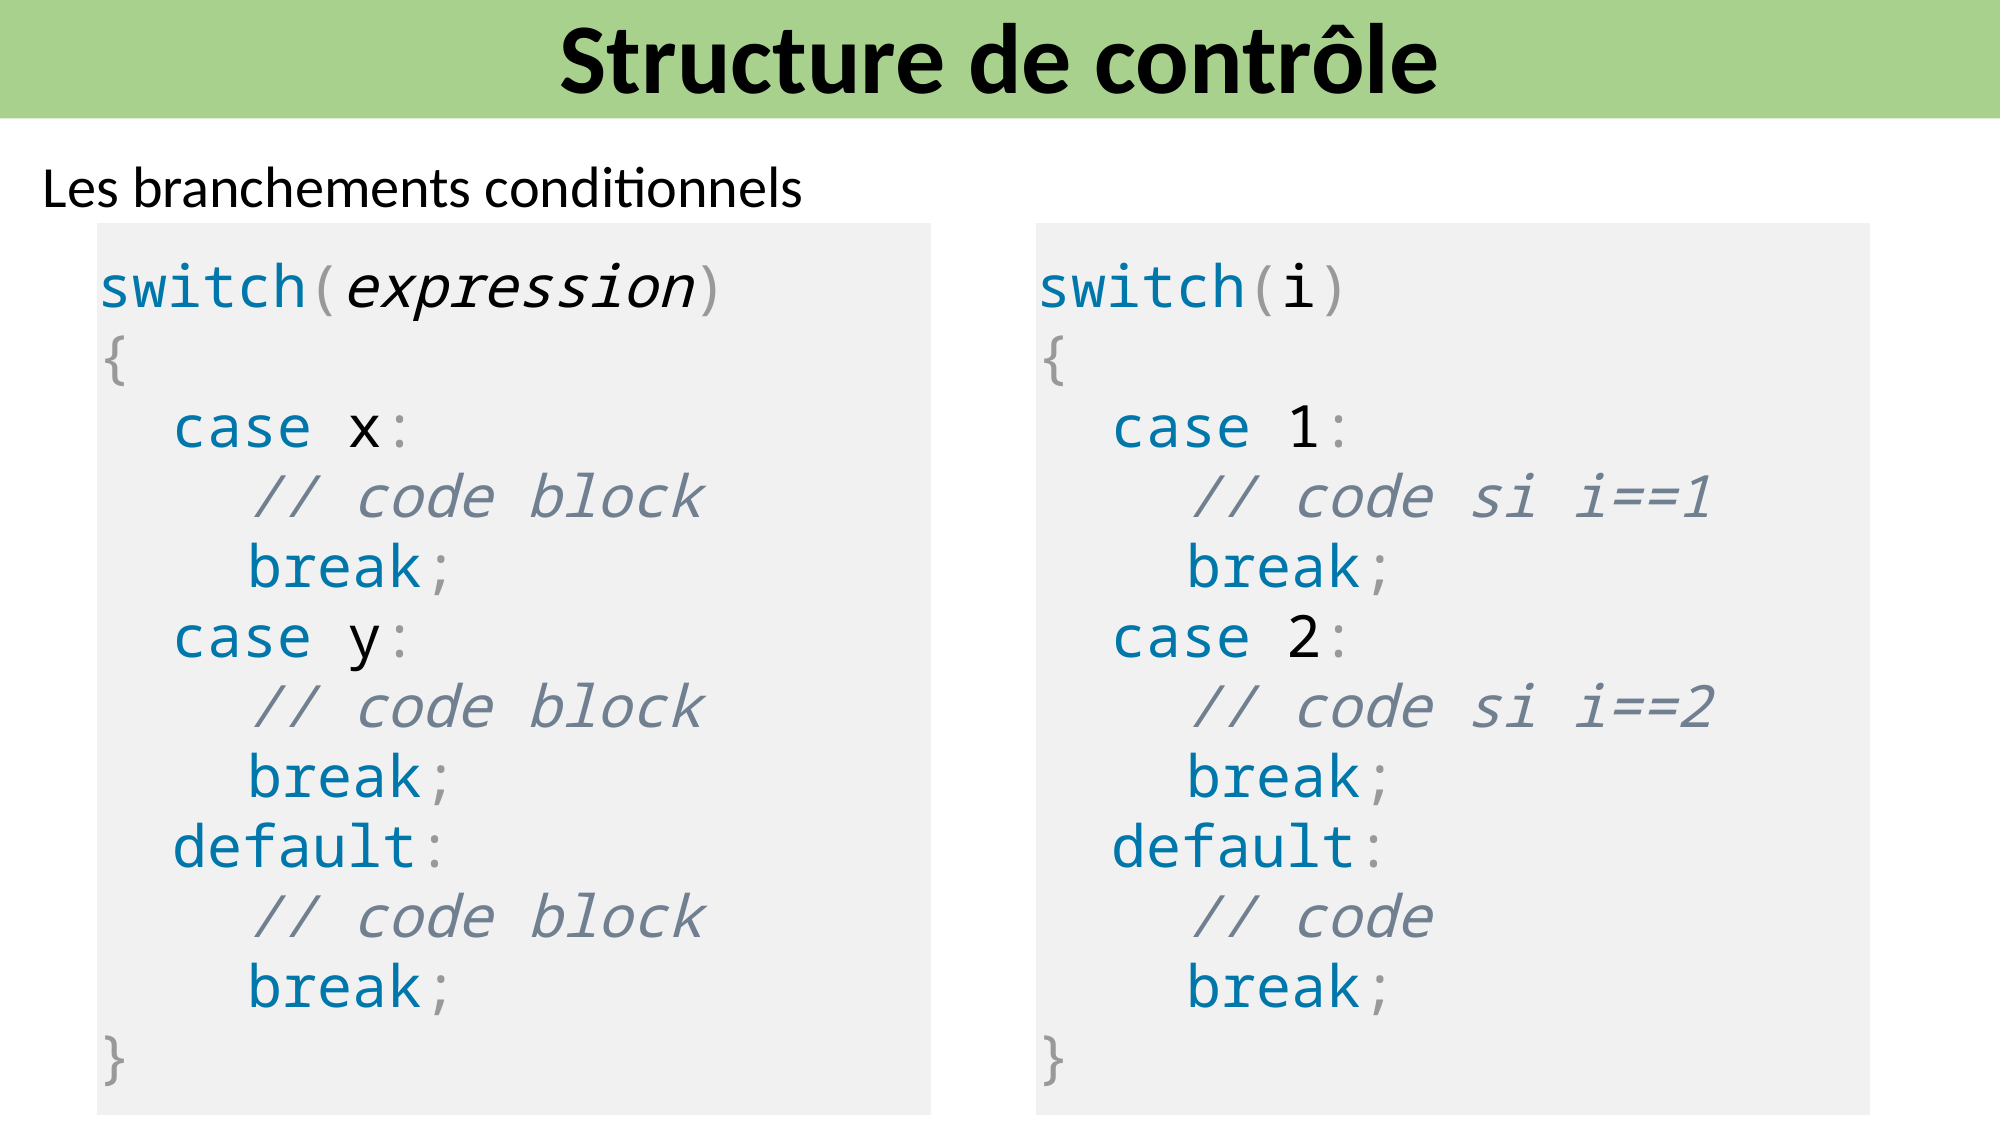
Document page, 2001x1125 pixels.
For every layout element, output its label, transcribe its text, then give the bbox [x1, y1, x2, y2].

text_box switch(expression) { case x: // code block break; case y: // code block break; default: // code block break; } [97, 223, 931, 1115]
text_box switch(i) { case 1: // code si i==1 break; case 2: // code si i==2 break; default: // code break; } [1036, 223, 1870, 1115]
text_box Les branchements conditionnels [27, 142, 1911, 228]
title Structure de contrôle [0, 0, 2000, 119]
